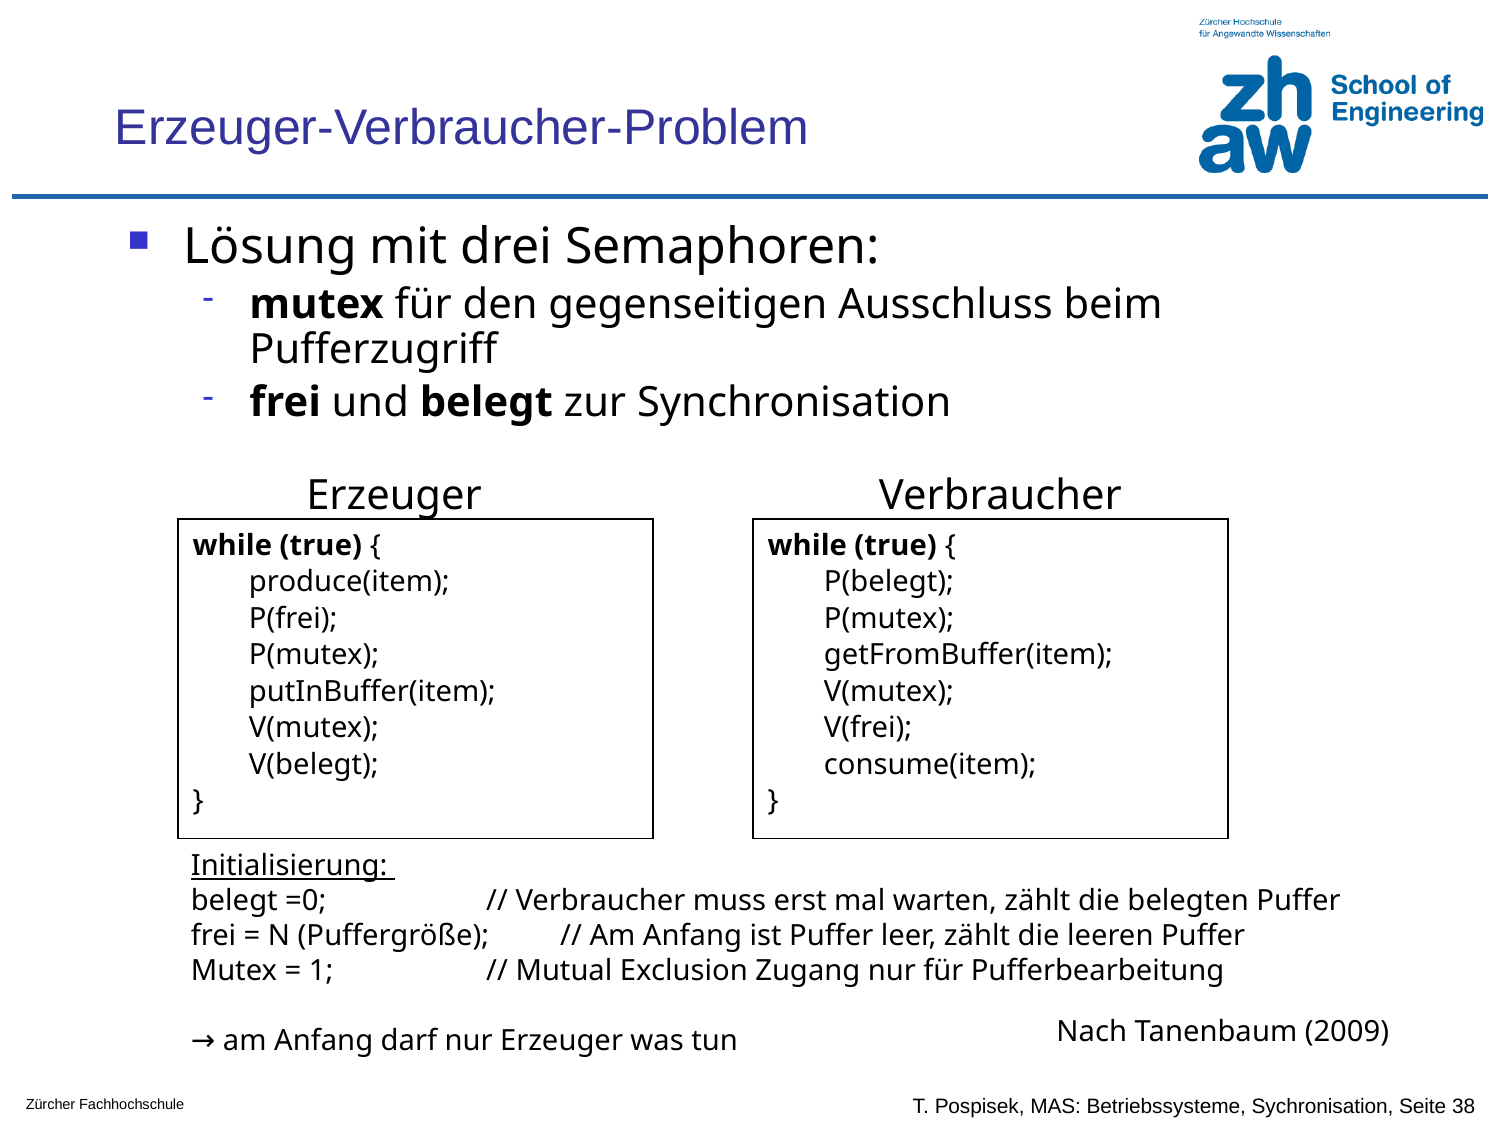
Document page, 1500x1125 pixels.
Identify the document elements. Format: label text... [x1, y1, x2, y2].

text_box Erzeuger [291, 460, 497, 526]
text_box Verbraucher [864, 460, 1137, 526]
title Erzeuger-Verbraucher-Problem [99, 50, 1379, 163]
text_box Initialisierung: belegt =0; // Verbraucher muss erst mal warten, zählt die belegten Puffer frei = N (Puffergröße); // Am Anfang ist Puffer leer, zählt die leeren Puffer Mutex = 1; // Mutual Exclusion Zugang nur für Pufferbearbeitung → am Anfang darf nur Erzeuger was tun [176, 839, 1357, 1064]
text_box while (true) { produce(item); P(frei); P(mutex); putInBuffer(item); V(mutex); V(belegt); } [177, 518, 653, 839]
list Lösung mit drei Semaphoren: mutex für den gegenseitigen Ausschluss beim Pufferzugriff frei und belegt zur Synchronisation [112, 212, 1388, 338]
picture [1199, 19, 1483, 173]
text_box while (true) { P(belegt); P(mutex); getFromBuffer(item); V(mutex); V(frei); consume(item); } [752, 518, 1228, 839]
text_box Nach Tanenbaum (2009) [1041, 1004, 1405, 1055]
